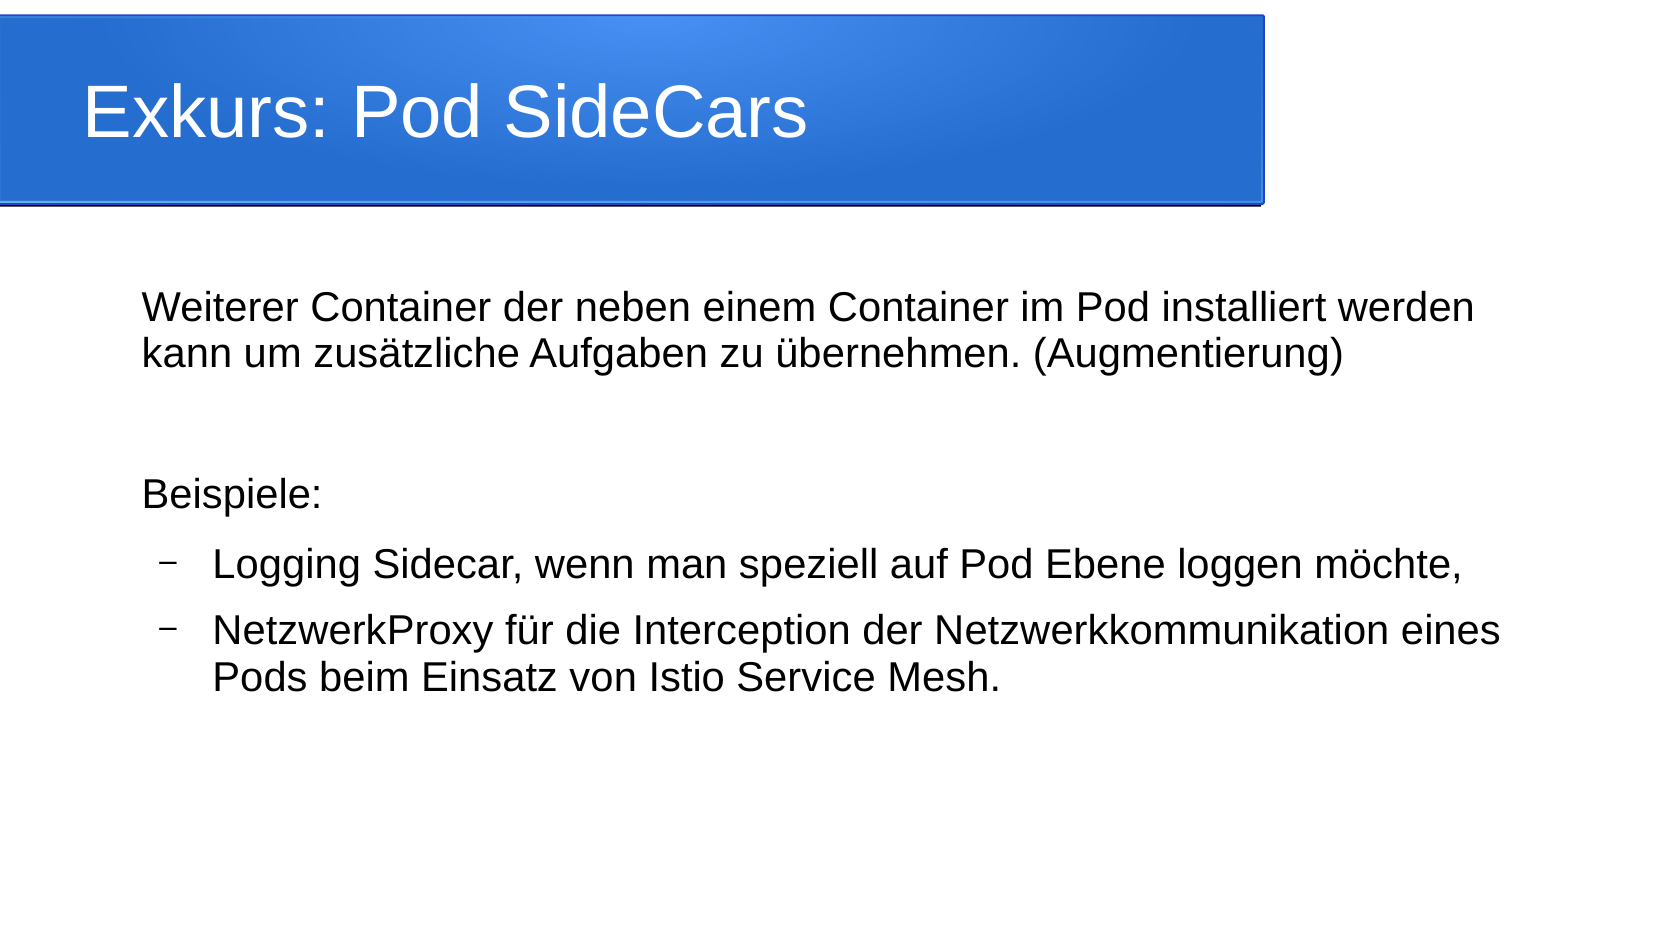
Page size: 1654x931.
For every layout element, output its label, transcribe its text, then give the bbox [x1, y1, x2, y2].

list Weiterer Container der neben einem Container im Pod installiert werden kann um zusätzliche Aufgaben zu übernehmen. (Augmentierung) Beispiele: Logging Sidecar, wenn man speziell auf Pod Ebene loggen möchte, NetzwerkProxy für die Interception der Netzwerkkommunikation eines Pods beim Einsatz von Istio Service Mesh. [70, 283, 1560, 823]
title Exkurs: Pod SideCars [82, 35, 1235, 189]
